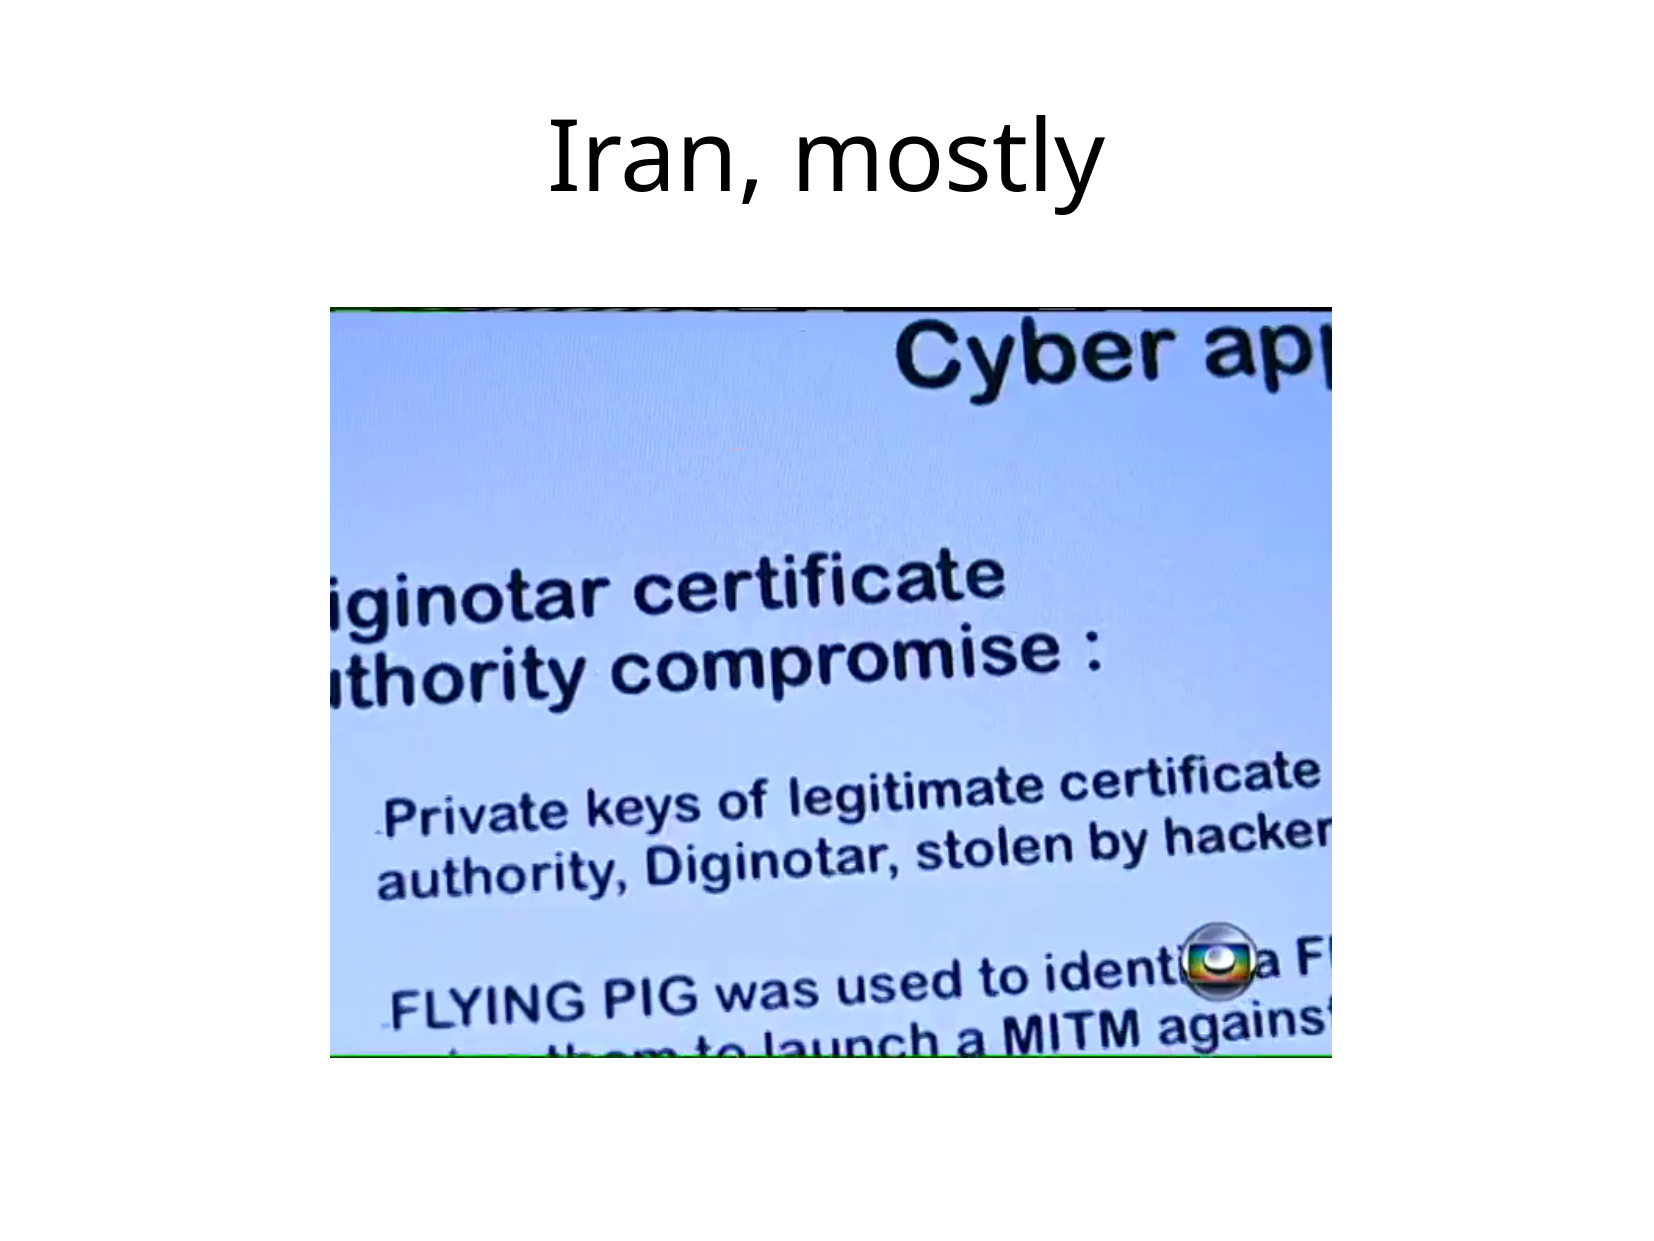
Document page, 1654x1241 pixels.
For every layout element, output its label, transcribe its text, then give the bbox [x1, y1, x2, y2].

text_box Iran, mostly [82, 49, 1571, 257]
picture [330, 307, 1332, 1058]
